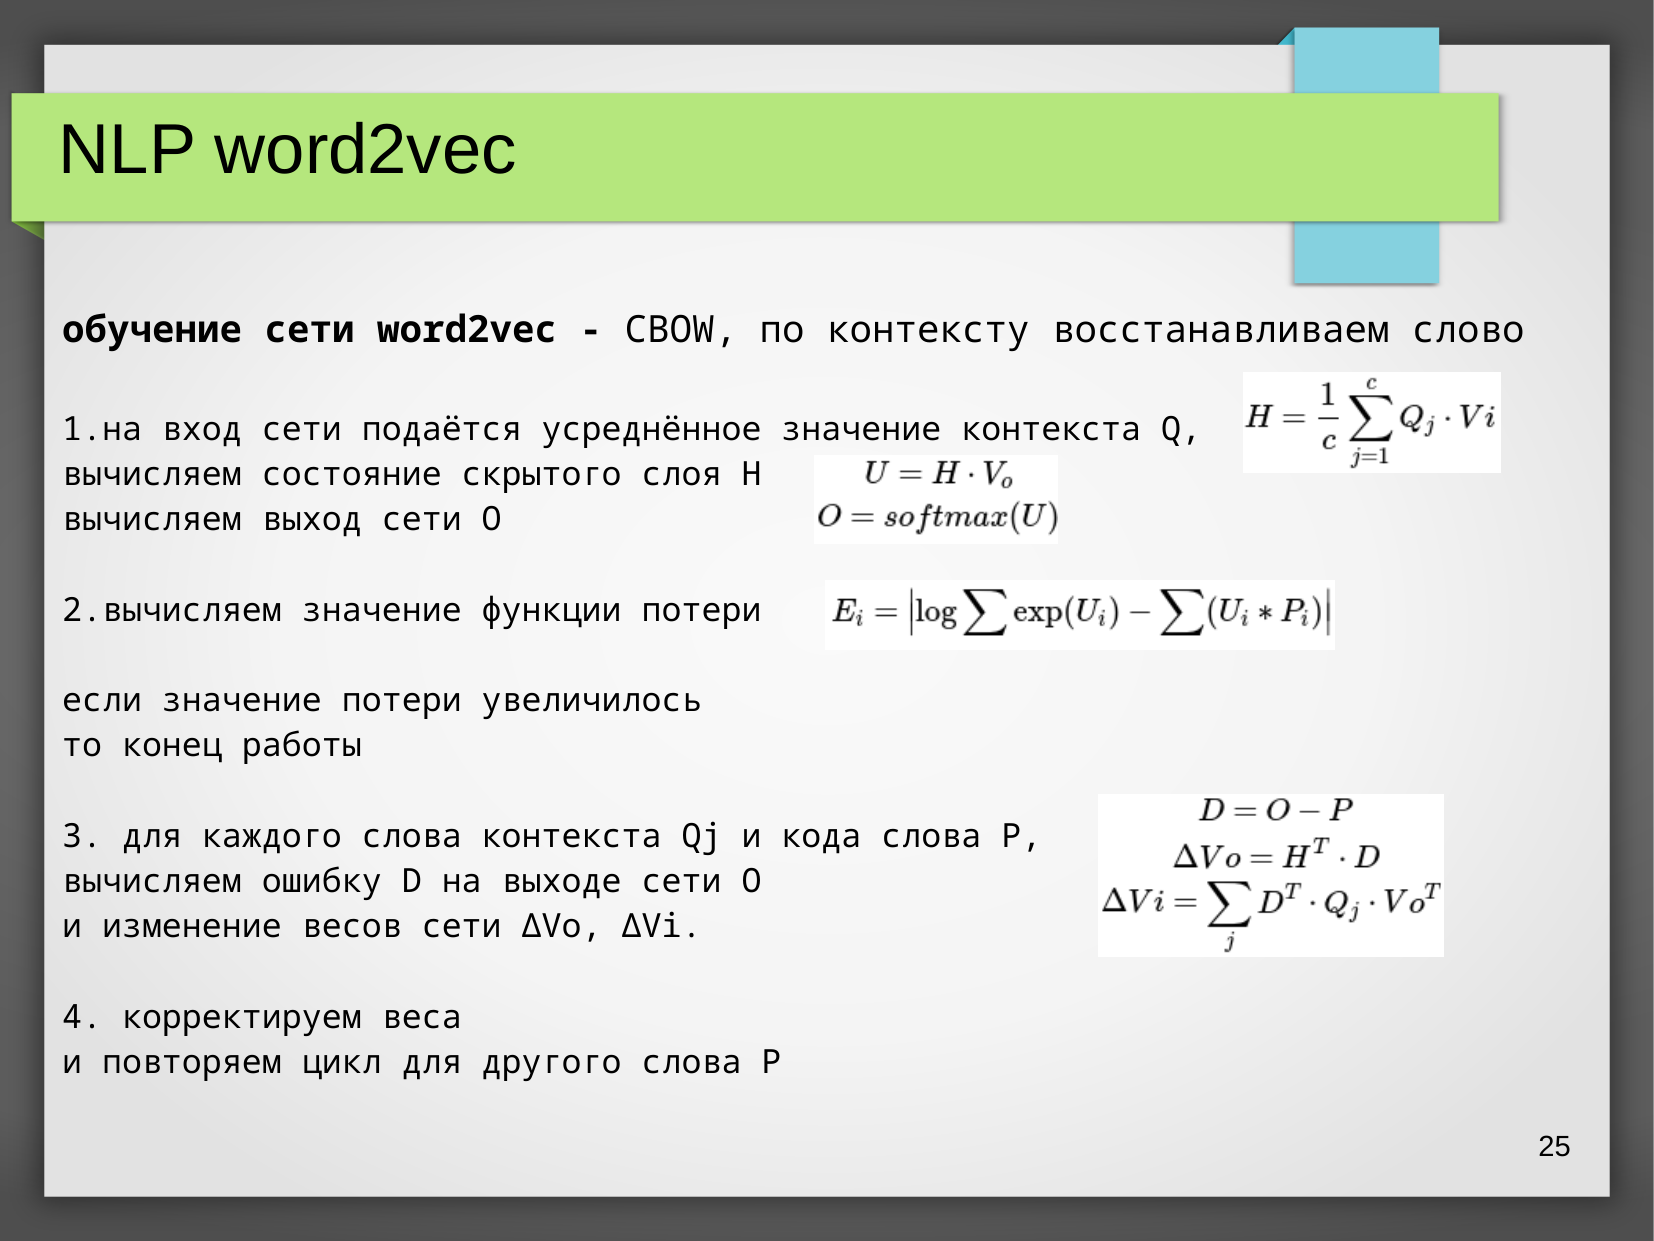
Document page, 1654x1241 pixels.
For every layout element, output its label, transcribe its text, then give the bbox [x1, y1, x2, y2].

picture [0, 0, 1654, 1241]
title NLP word2vec [59, 109, 1382, 189]
text_box обучение сети word2vec - CBOW, по контексту восстанавливаем слово 1.на вход сети подаётся усреднённое значение контекста Q, вычисляем состояние скрытого слоя H вычисляем выход сети O 2.вычисляем значение функции потери если значение потери увеличилось то конец работы 3. для каждого слова контекста Qj и кода слова P, вычисляем ошибку D на выходе сети O и изменение весов сети ΔVo, ΔVi. 4. корректируем веса и повторяем цикл для другого слова P [47, 295, 1607, 1040]
